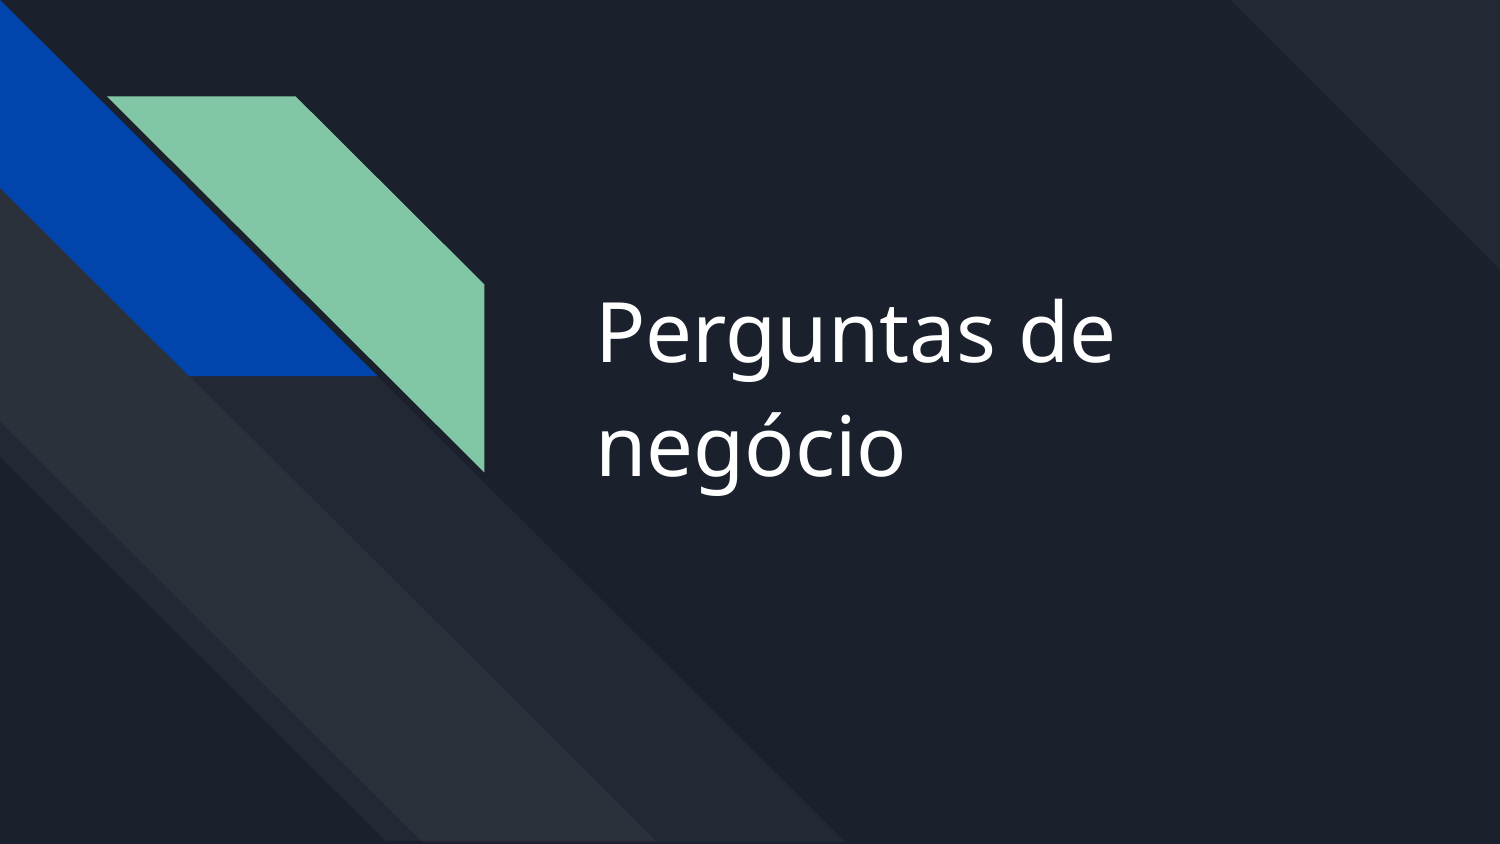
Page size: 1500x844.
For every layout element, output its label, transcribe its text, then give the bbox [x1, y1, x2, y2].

title Perguntas de negócio [580, 258, 1404, 518]
